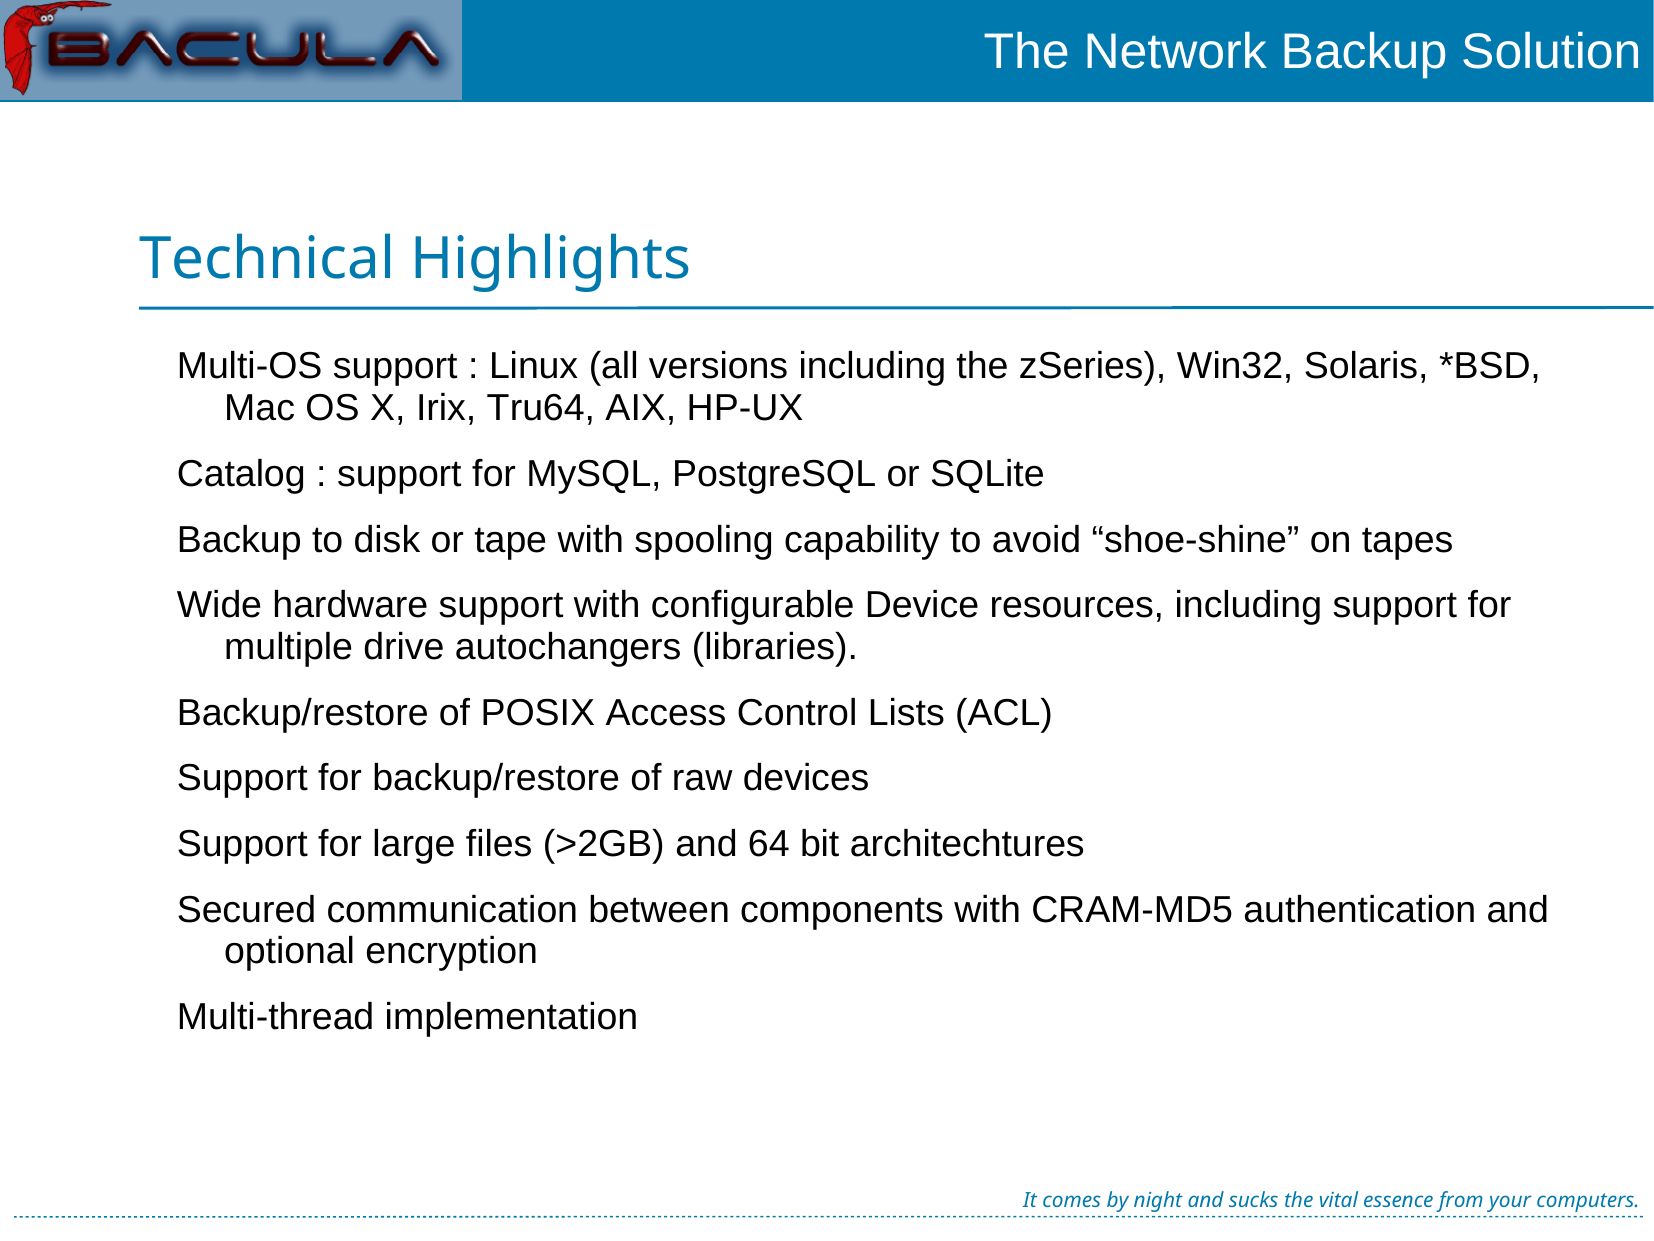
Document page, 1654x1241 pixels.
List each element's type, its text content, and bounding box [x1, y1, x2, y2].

picture [0, 0, 461, 99]
list Multi-OS support : Linux (all versions including the zSeries), Win32, Solaris, *BSD, Mac OS X, Irix, Tru64, AIX, HP-UX Catalog : support for MySQL, PostgreSQL or SQLite Backup to disk or tape with spooling capability to avoid “shoe-shine” on tapes Wide hardware support with configurable Device resources, including support for multiple drive autochangers (libraries). Backup/restore of POSIX Access Control Lists (ACL) Support for backup/restore of raw devices Support for large files (>2GB) and 64 bit architechtures Secured communication between components with CRAM-MD5 authentication and optional encryption Multi-thread implementation [82, 344, 1600, 1231]
title Technical Highlights [139, 120, 1498, 296]
